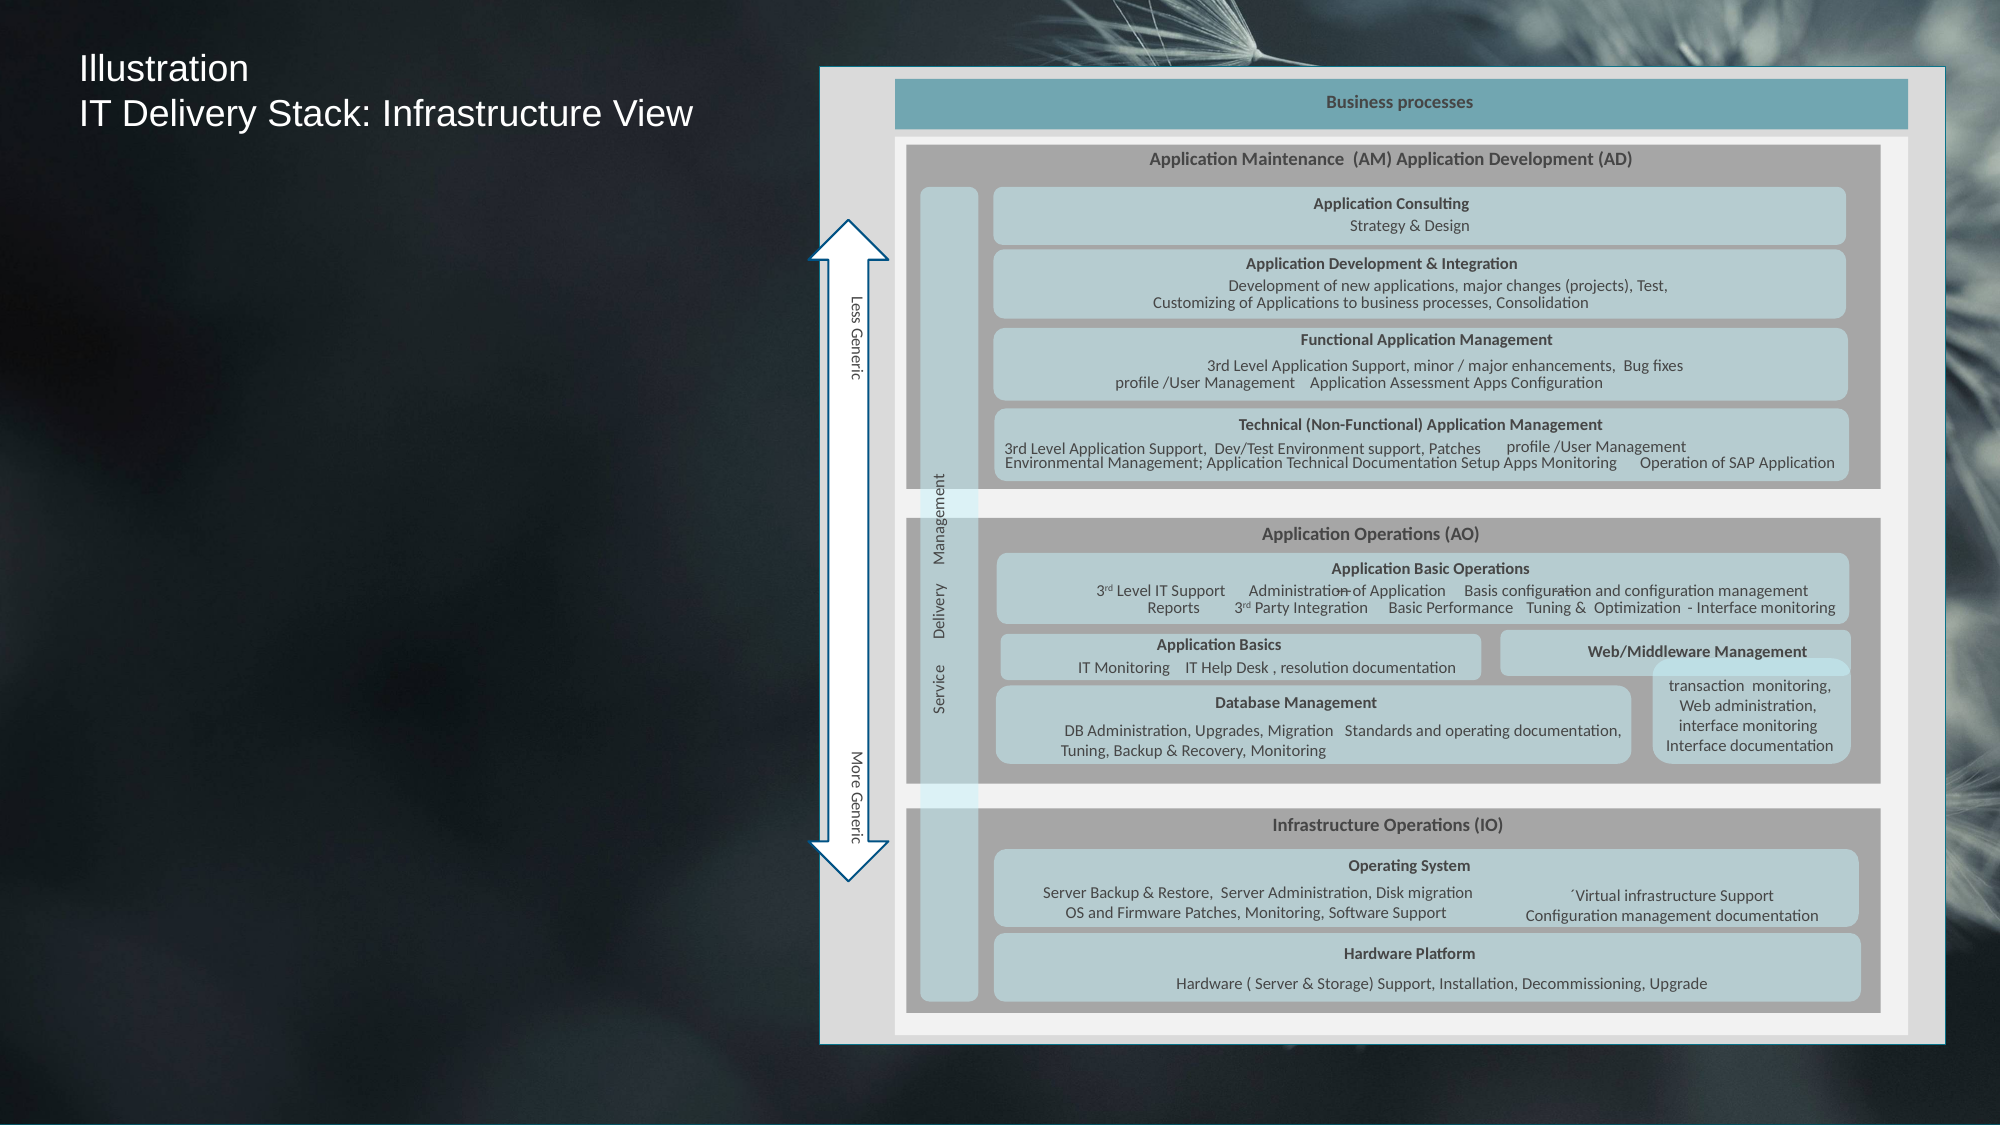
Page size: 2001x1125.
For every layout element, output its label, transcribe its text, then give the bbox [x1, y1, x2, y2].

text_box 3rd Party Integration [1234, 597, 1369, 618]
text_box [819, 260, 828, 841]
text_box Application Basics [1156, 633, 1283, 654]
text_box Environmental Management; Application Technical Documentation Setup Apps Monitoring [1005, 451, 1619, 472]
text_box Infrastructure Operations (IO) [1272, 812, 1504, 835]
text_box Technical (Non-Functional) Application Management [1239, 414, 1604, 435]
picture [0, 0, 2000, 1124]
text_box profile /User Management Application Assessment Apps Configuration [1115, 372, 1738, 393]
text_box 3rd Level Application Support, minor / major enhancements, Bug fixes [1207, 354, 1685, 372]
text_box 3rd Level Application Support, Dev/Test Environment support, Patches [1004, 437, 1482, 458]
text_box Development of new applications, major changes (projects), Test, [1228, 274, 1673, 295]
text_box [819, 66, 1946, 1044]
text_box - Interface monitoring [1687, 597, 1837, 618]
title Illustration IT Delivery Stack: Infrastructure View [78, 38, 1930, 135]
text_box Application Maintenance (AM) Application Development (AD) [1149, 146, 1633, 170]
text_box Administration of Application [1249, 579, 1455, 600]
text_box ´Virtual infrastructure Support Configuration management documentation [1525, 884, 1820, 925]
text_box Strategy & Design [1350, 215, 1471, 236]
text_box Basis configuration and configuration management [1464, 579, 1817, 600]
text_box Server Backup & Restore, Server Administration, Disk migration OS and Firmware Patches, Monitoring, Software Support [1042, 882, 1474, 933]
text_box Tuning & Optimization [1526, 597, 1686, 618]
text_box profile /User Management [1506, 435, 1702, 456]
text_box Service Delivery Management [920, 186, 979, 1002]
text_box 3rd Level IT Support [1096, 579, 1238, 600]
text_box Operation of SAP Application [1640, 451, 1836, 472]
text_box Business processes [1326, 89, 1474, 113]
text_box Database Management [1215, 691, 1378, 712]
text_box Application Basic Operations [1331, 557, 1531, 578]
text_box Application Consulting [1313, 192, 1471, 213]
text_box transaction monitoring, Web administration, interface monitoring Interface documentation [1649, 675, 1851, 755]
text_box Application Managed Services [1275, 140, 1478, 144]
text_box DB Administration, Upgrades, Migration Standards and operating documentation, [1064, 719, 1623, 740]
text_box Operating System [1348, 854, 1472, 875]
text_box Less Generic More Generic [808, 219, 889, 882]
text_box Hardware ( Server & Storage) Support, Installation, Decommissioning, Upgrade [1176, 973, 1709, 994]
text_box Customizing of Applications to business processes, Consolidation [1153, 291, 1590, 312]
text_box Web/Middleware Management [1587, 641, 1809, 662]
text_box IT Monitoring IT Help Desk , resolution documentation [1078, 656, 1461, 677]
text_box Basic Performance [1388, 597, 1518, 618]
text_box Application Development & Integration [1246, 252, 1519, 273]
text_box Tuning, Backup & Recovery, Monitoring [1060, 739, 1327, 760]
text_box Application Operations (AO) [1262, 521, 1485, 544]
text_box Functional Application Management [1247, 328, 1608, 349]
text_box Hardware Platform [1344, 942, 1477, 963]
text_box Reports [1147, 597, 1208, 618]
